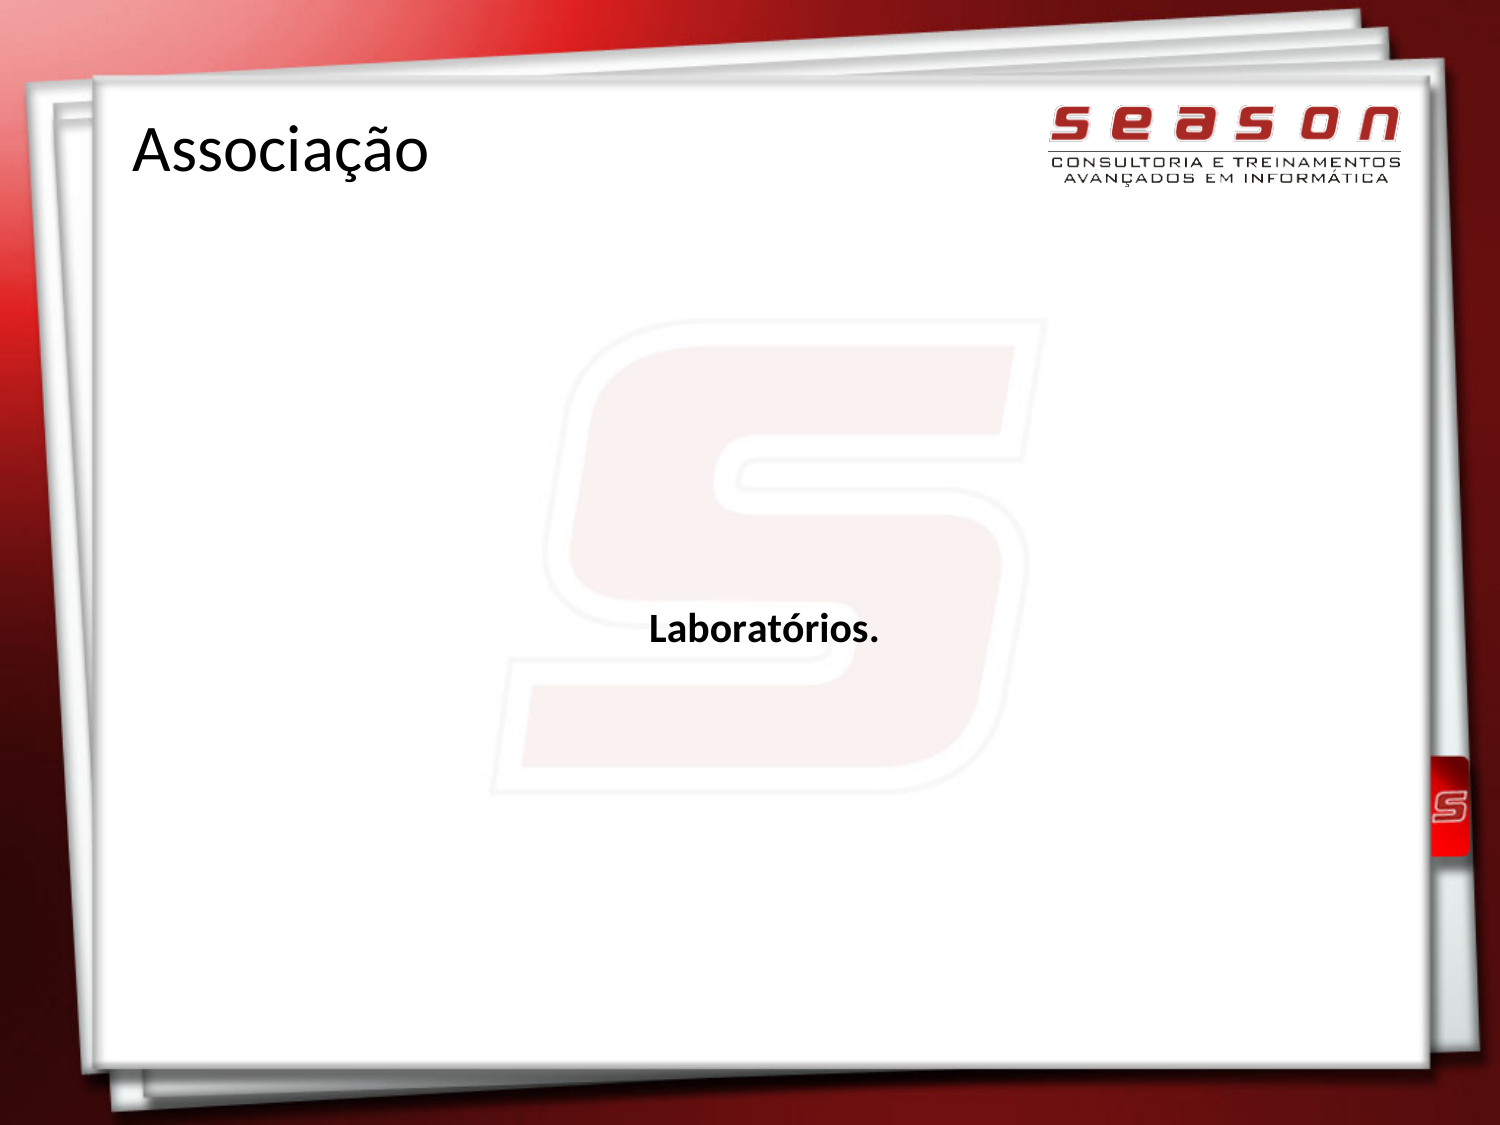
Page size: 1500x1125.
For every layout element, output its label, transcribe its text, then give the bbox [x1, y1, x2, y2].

text_box Laboratórios. [177, 357, 1347, 894]
picture [0, 0, 1500, 1125]
title Associação [118, 33, 1394, 257]
